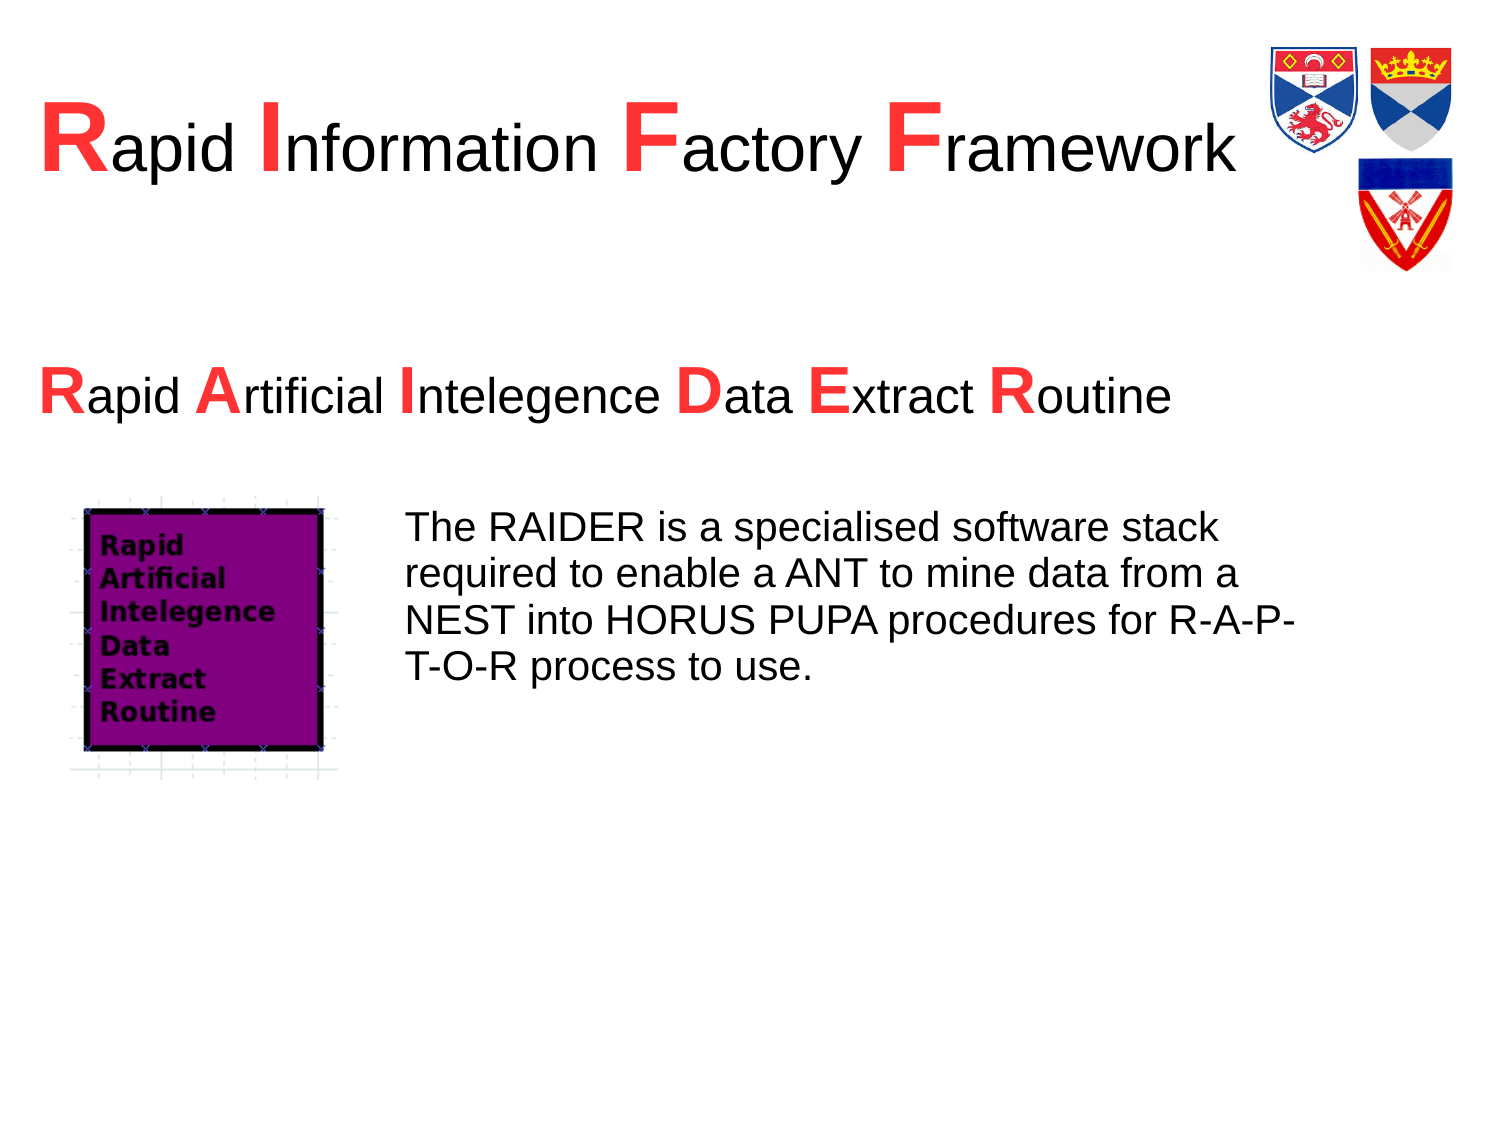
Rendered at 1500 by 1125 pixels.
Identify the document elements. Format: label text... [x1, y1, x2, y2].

text_box Rapid Artificial Intelegence Data Extract Routine [23, 345, 1458, 438]
picture [1358, 158, 1453, 272]
picture [70, 496, 338, 780]
text_box Rapid Information Factory Framework [23, 73, 1269, 201]
text_box The RAIDER is a specialised software stack required to enable a ANT to mine data from a NEST into HORUS PUPA procedures for R-A-P-T-O-R process to use. [389, 496, 1347, 827]
picture [1268, 45, 1465, 154]
